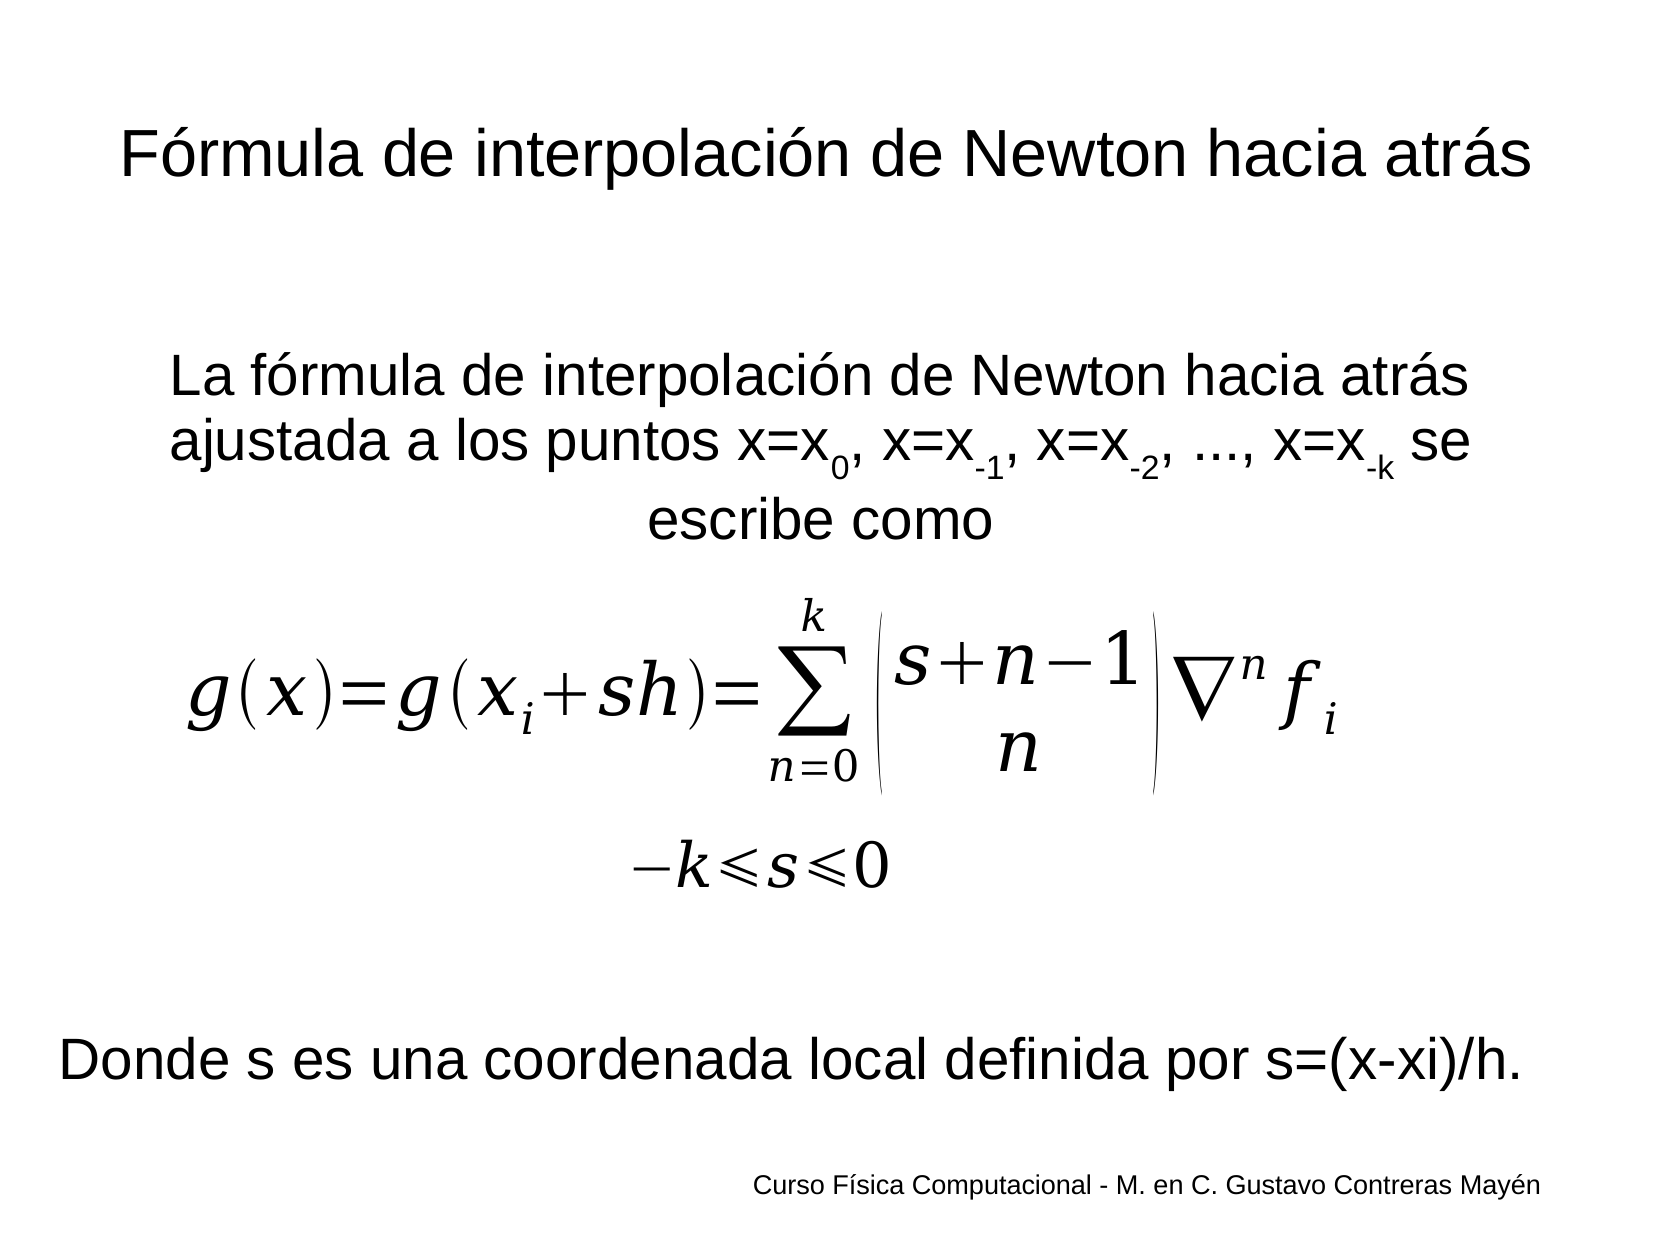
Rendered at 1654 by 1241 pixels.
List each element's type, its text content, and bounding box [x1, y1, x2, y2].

chart [177, 590, 1345, 903]
subtitle La fórmula de interpolación de Newton hacia atrás ajustada a los puntos x=x0, x=x-1, x=x-2, ..., x=x-k se escribe como [76, 332, 1565, 562]
text_box Donde s es una coordenada local definida por s=(x-xi)/h. [59, 944, 1548, 1173]
title Fórmula de interpolación de Newton hacia atrás [82, 49, 1571, 257]
